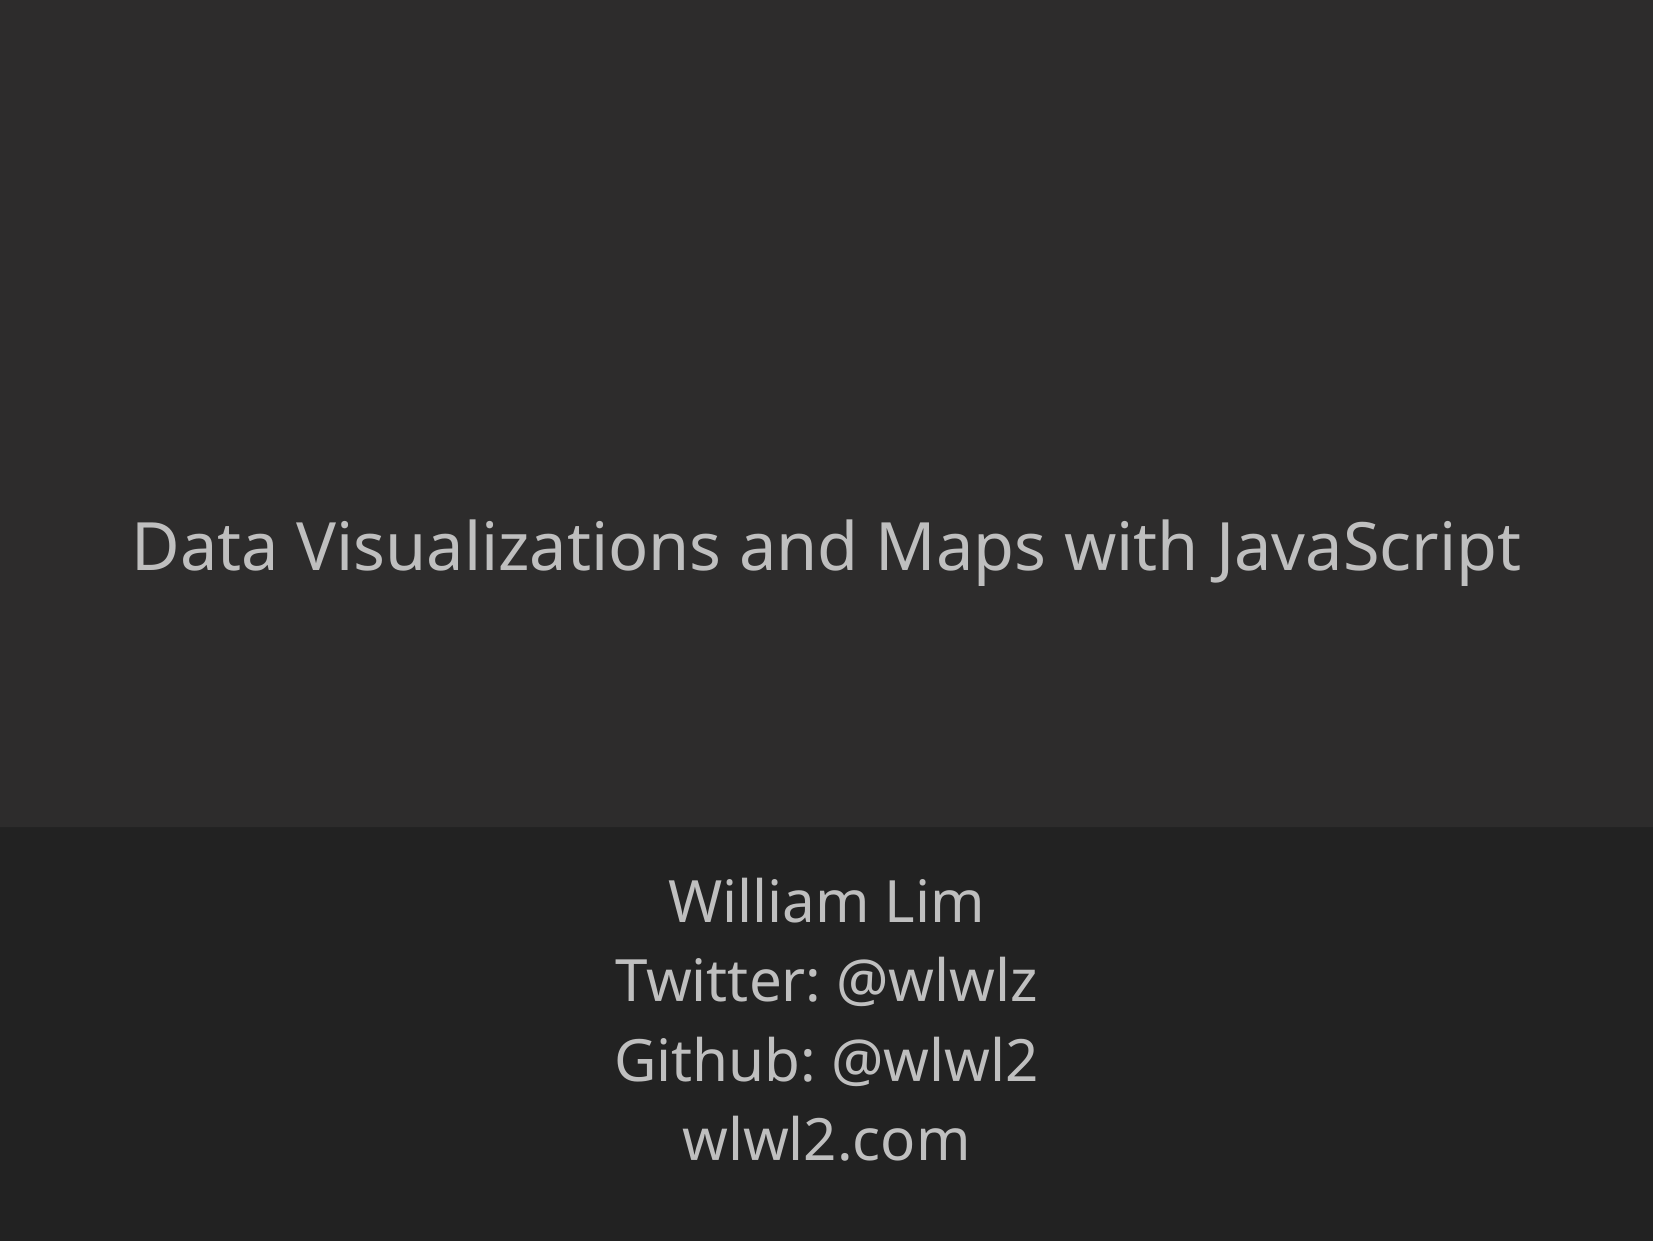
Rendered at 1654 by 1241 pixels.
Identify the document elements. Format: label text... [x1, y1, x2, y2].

subtitle William Lim Twitter: @wlwlz Github: @wlwl2 wlwl2.com [58, 856, 1594, 1182]
title Data Visualizations and Maps with JavaScript [59, 223, 1595, 820]
